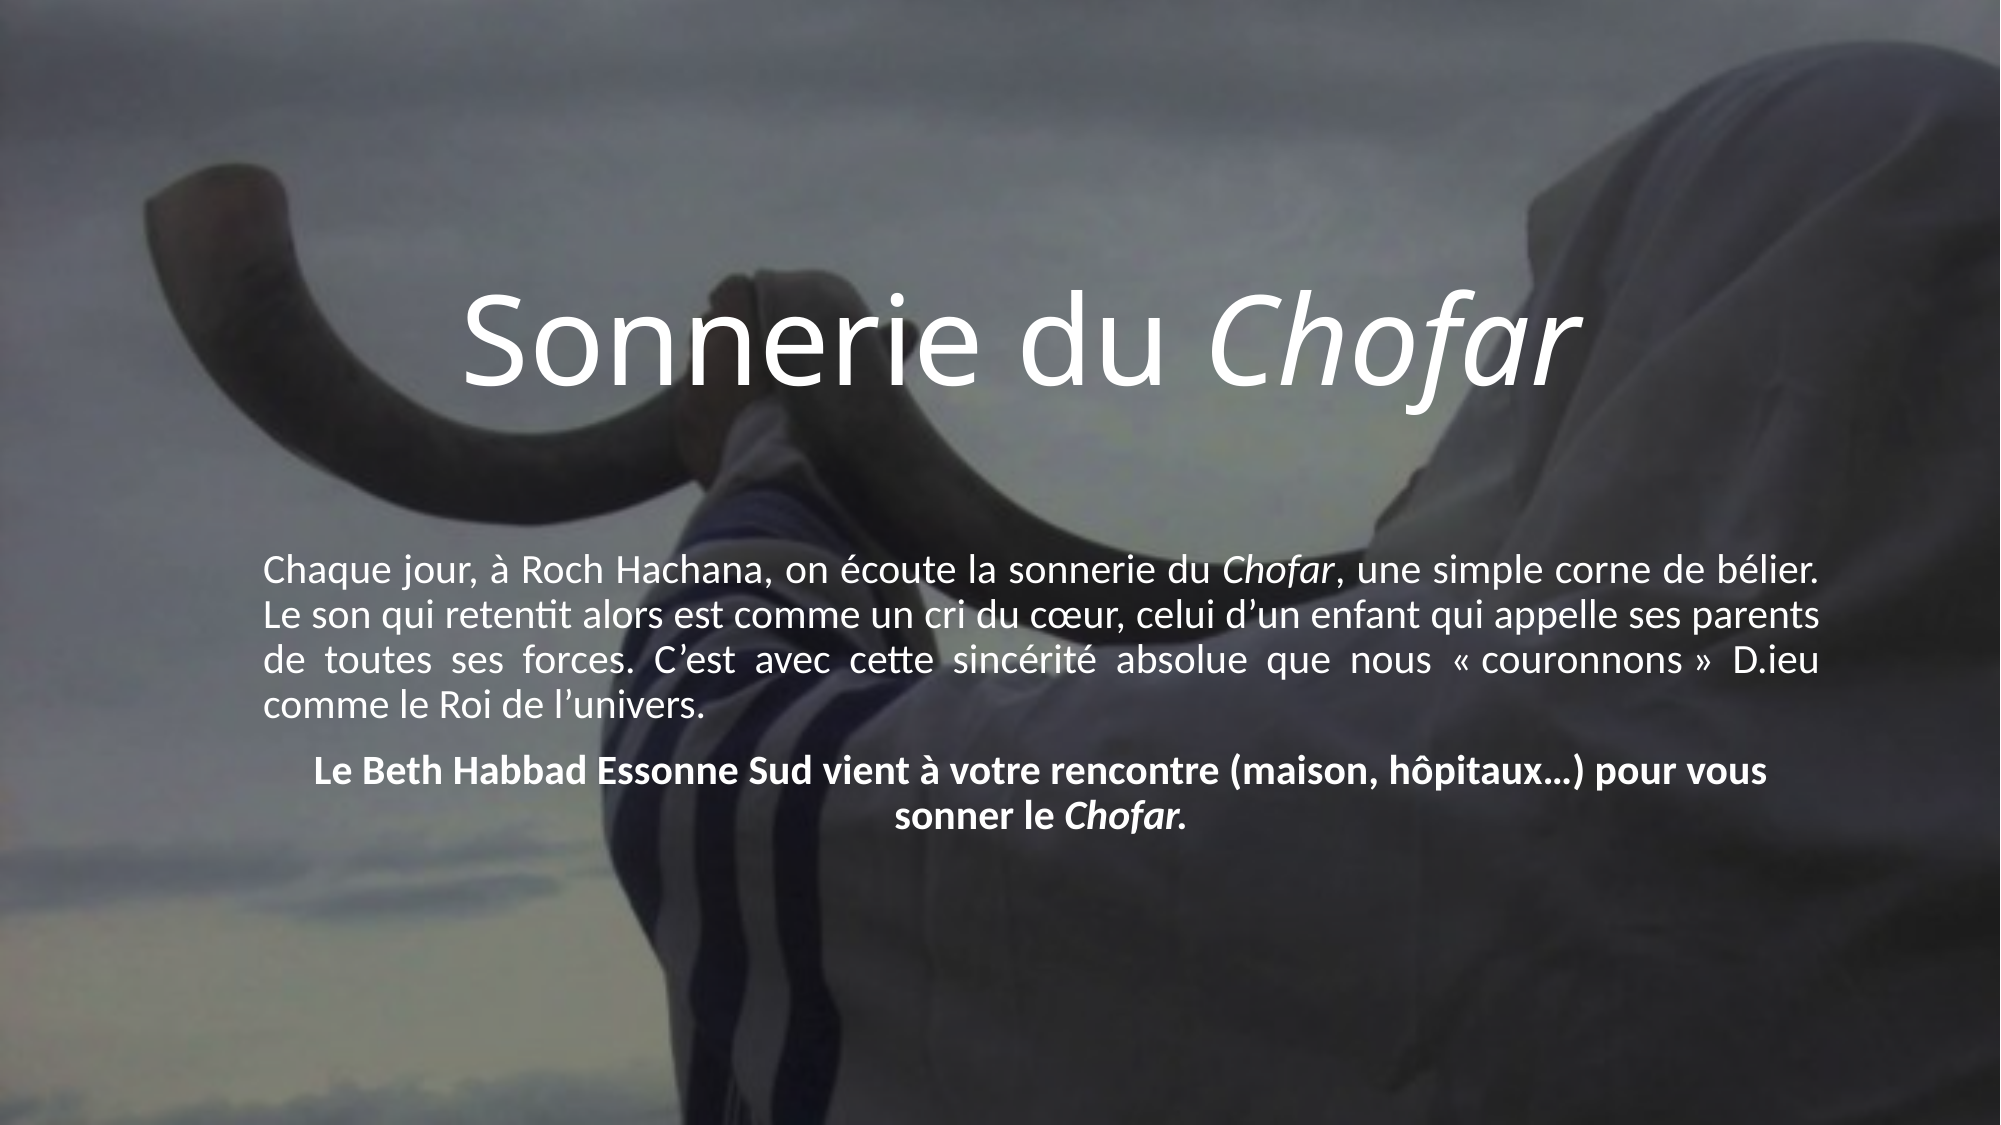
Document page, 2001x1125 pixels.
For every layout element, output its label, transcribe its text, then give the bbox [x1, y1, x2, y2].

subtitle Chaque jour, à Roch Hachana, on écoute la sonnerie du Chofar, une simple corne de bélier. Le son qui retentit alors est comme un cri du cœur, celui d’un enfant qui appelle ses parents de toutes ses forces. C’est avec cette sincérité absolue que nous « couronnons » D.ieu comme le Roi de l’univers. Le Beth Habbad Essonne Sud vient à votre rencontre (maison, hôpitaux…) pour vous sonner le Chofar. [248, 540, 1835, 881]
picture [0, 0, 2000, 1125]
title Sonnerie du Chofar [270, 0, 1771, 420]
